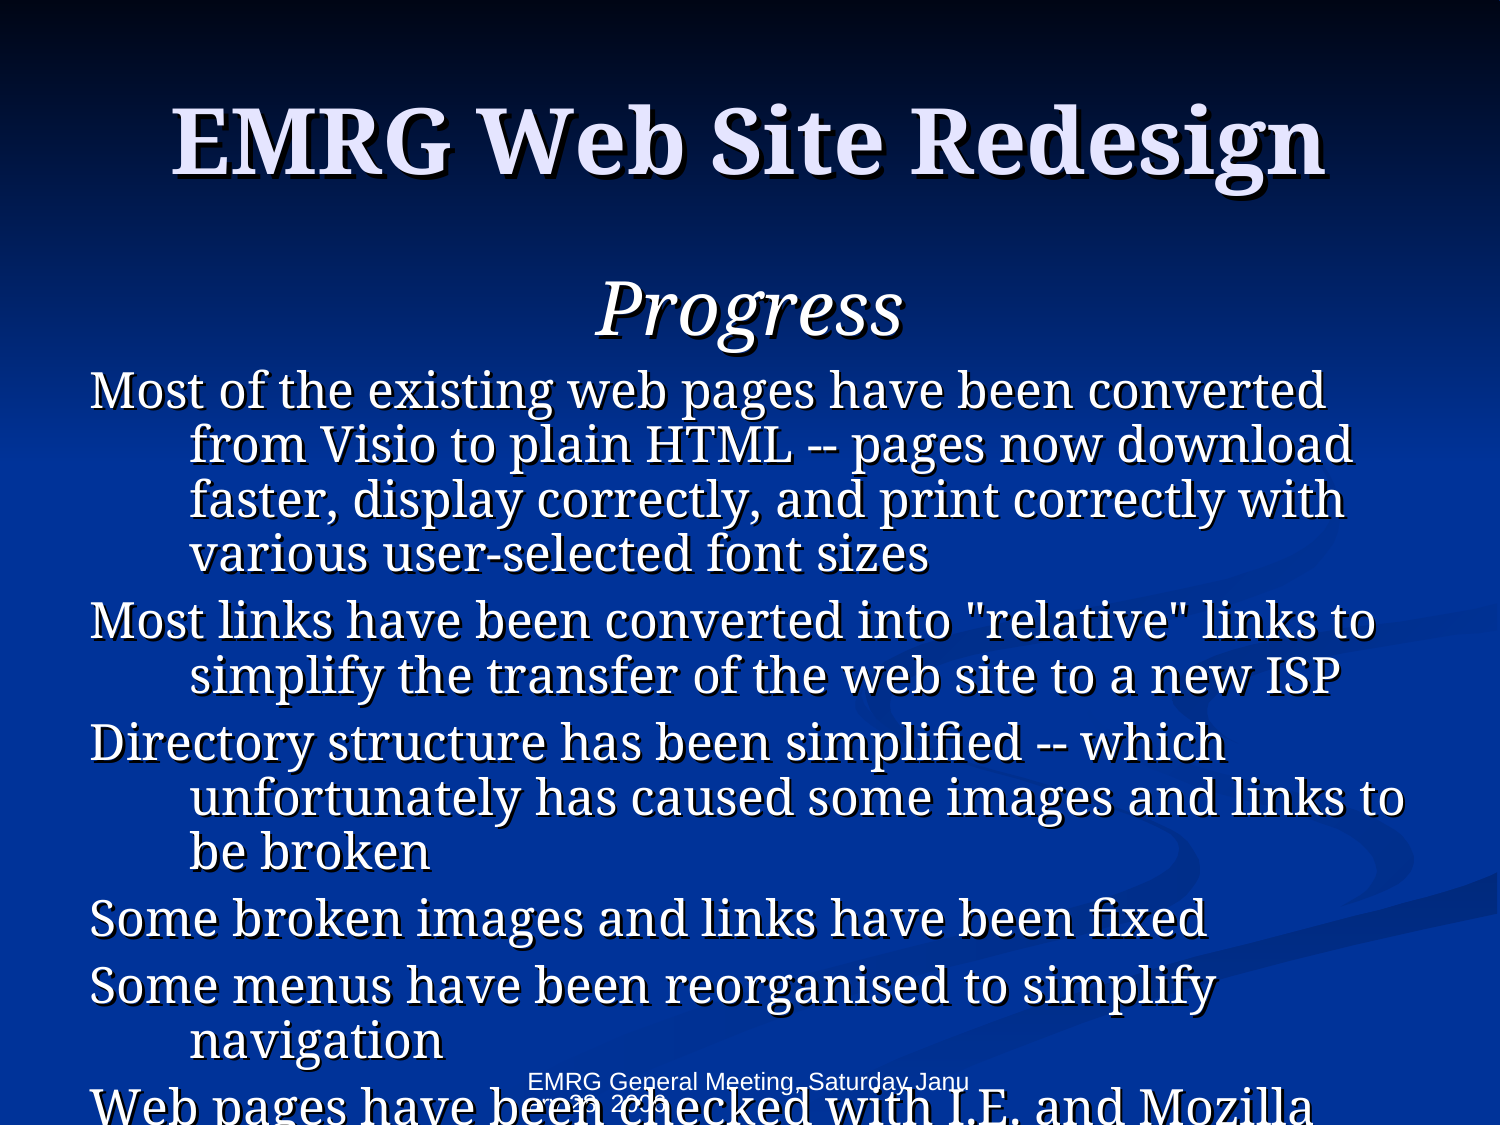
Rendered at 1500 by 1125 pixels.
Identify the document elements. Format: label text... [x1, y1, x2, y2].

title EMRG Web Site Redesign [75, 45, 1426, 233]
list Progress Most of the existing web pages have been converted from Visio to plain HTML -- pages now download faster, display correctly, and print correctly with various user-selected font sizes Most links have been converted into "relative" links to simplify the transfer of the web site to a new ISP Directory structure has been simplified -- which unfortunately has caused some images and links to be broken Some broken images and links have been fixed Some menus have been reorganised to simplify navigation Web pages have been checked with I.E. and Mozilla web browsers [75, 262, 1426, 1125]
